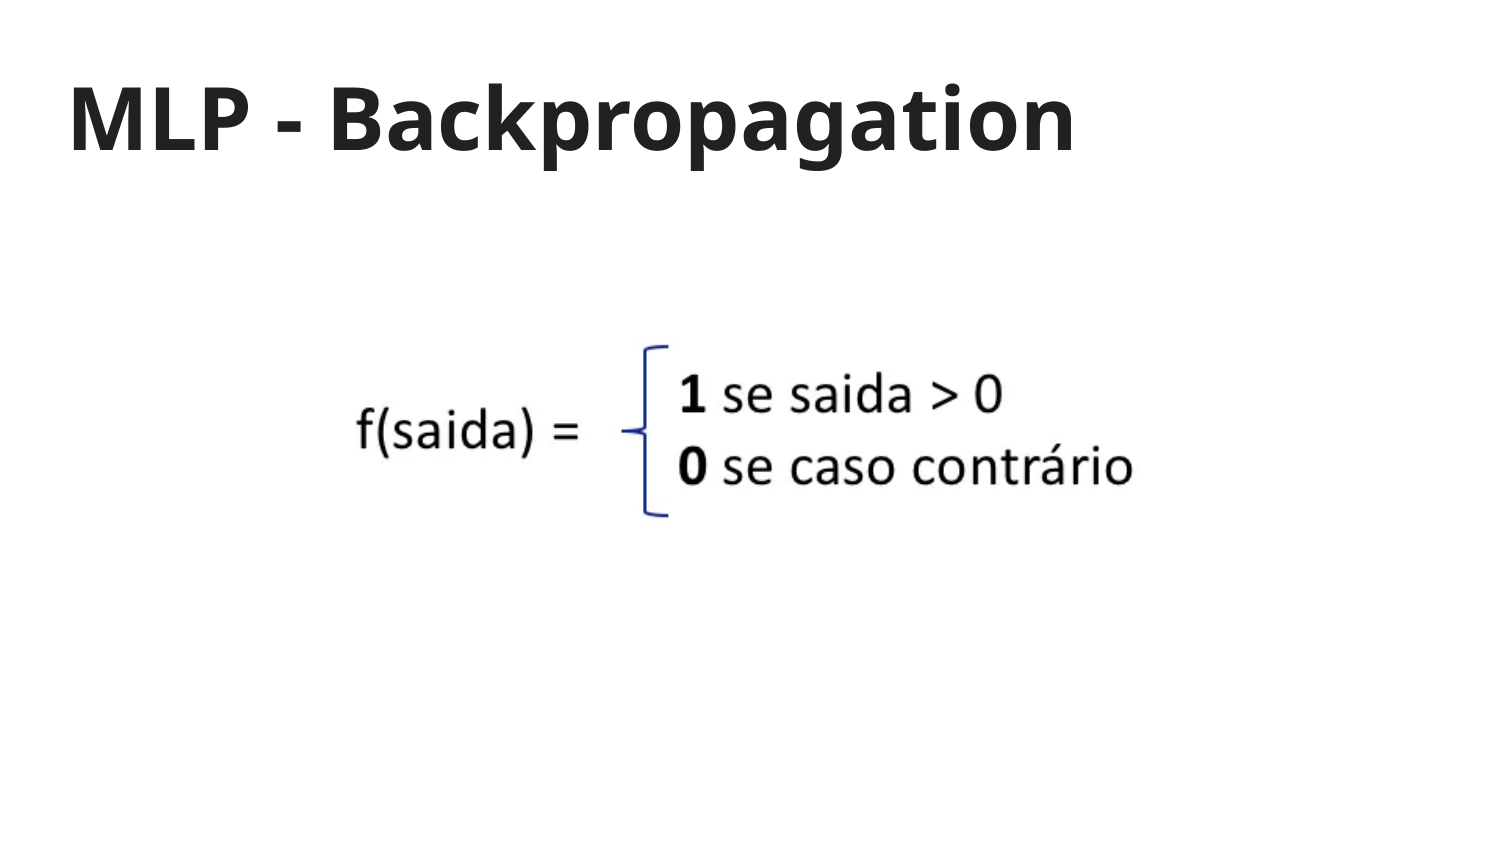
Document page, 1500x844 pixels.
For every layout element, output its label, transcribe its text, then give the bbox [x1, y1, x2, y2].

picture [312, 289, 1188, 555]
title MLP - Backpropagation [51, 48, 1449, 180]
